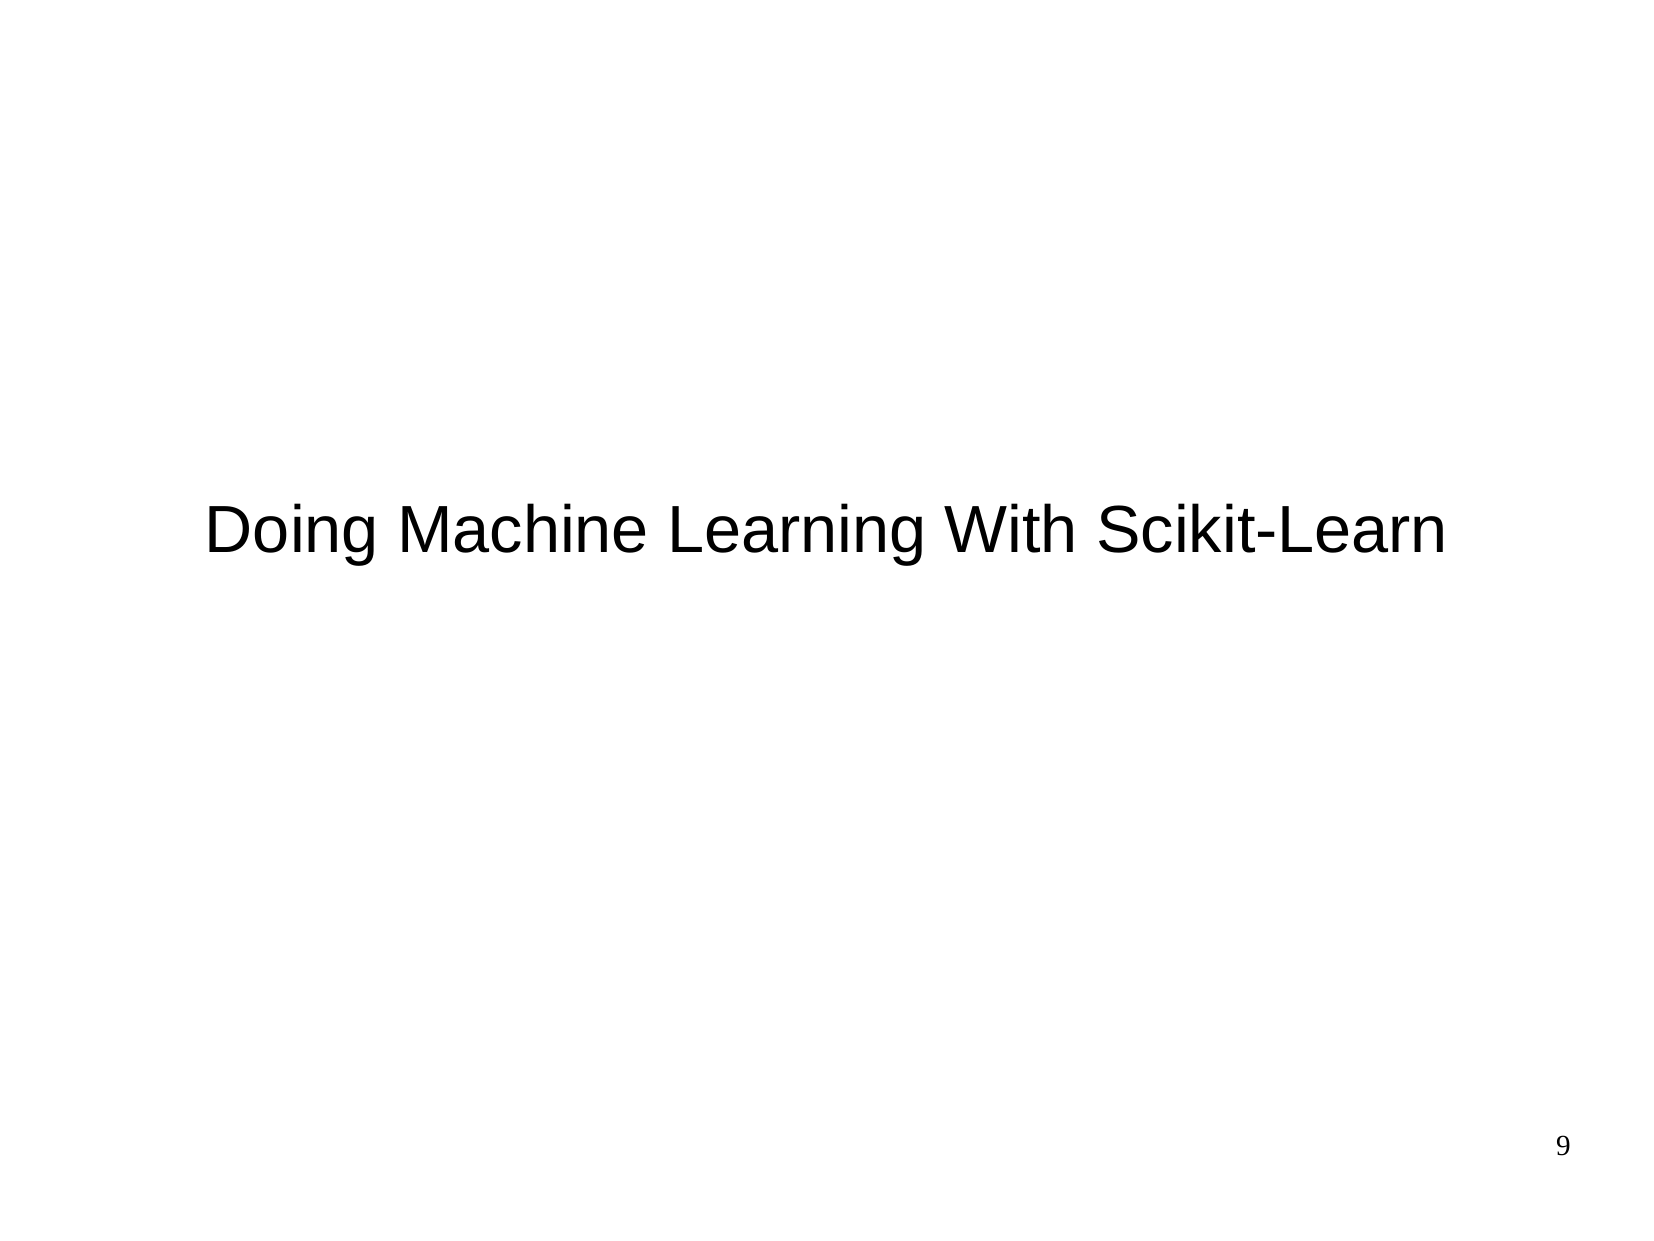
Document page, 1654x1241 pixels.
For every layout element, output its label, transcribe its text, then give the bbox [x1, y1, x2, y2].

subtitle Doing Machine Learning With Scikit-Learn [82, 49, 1571, 1010]
